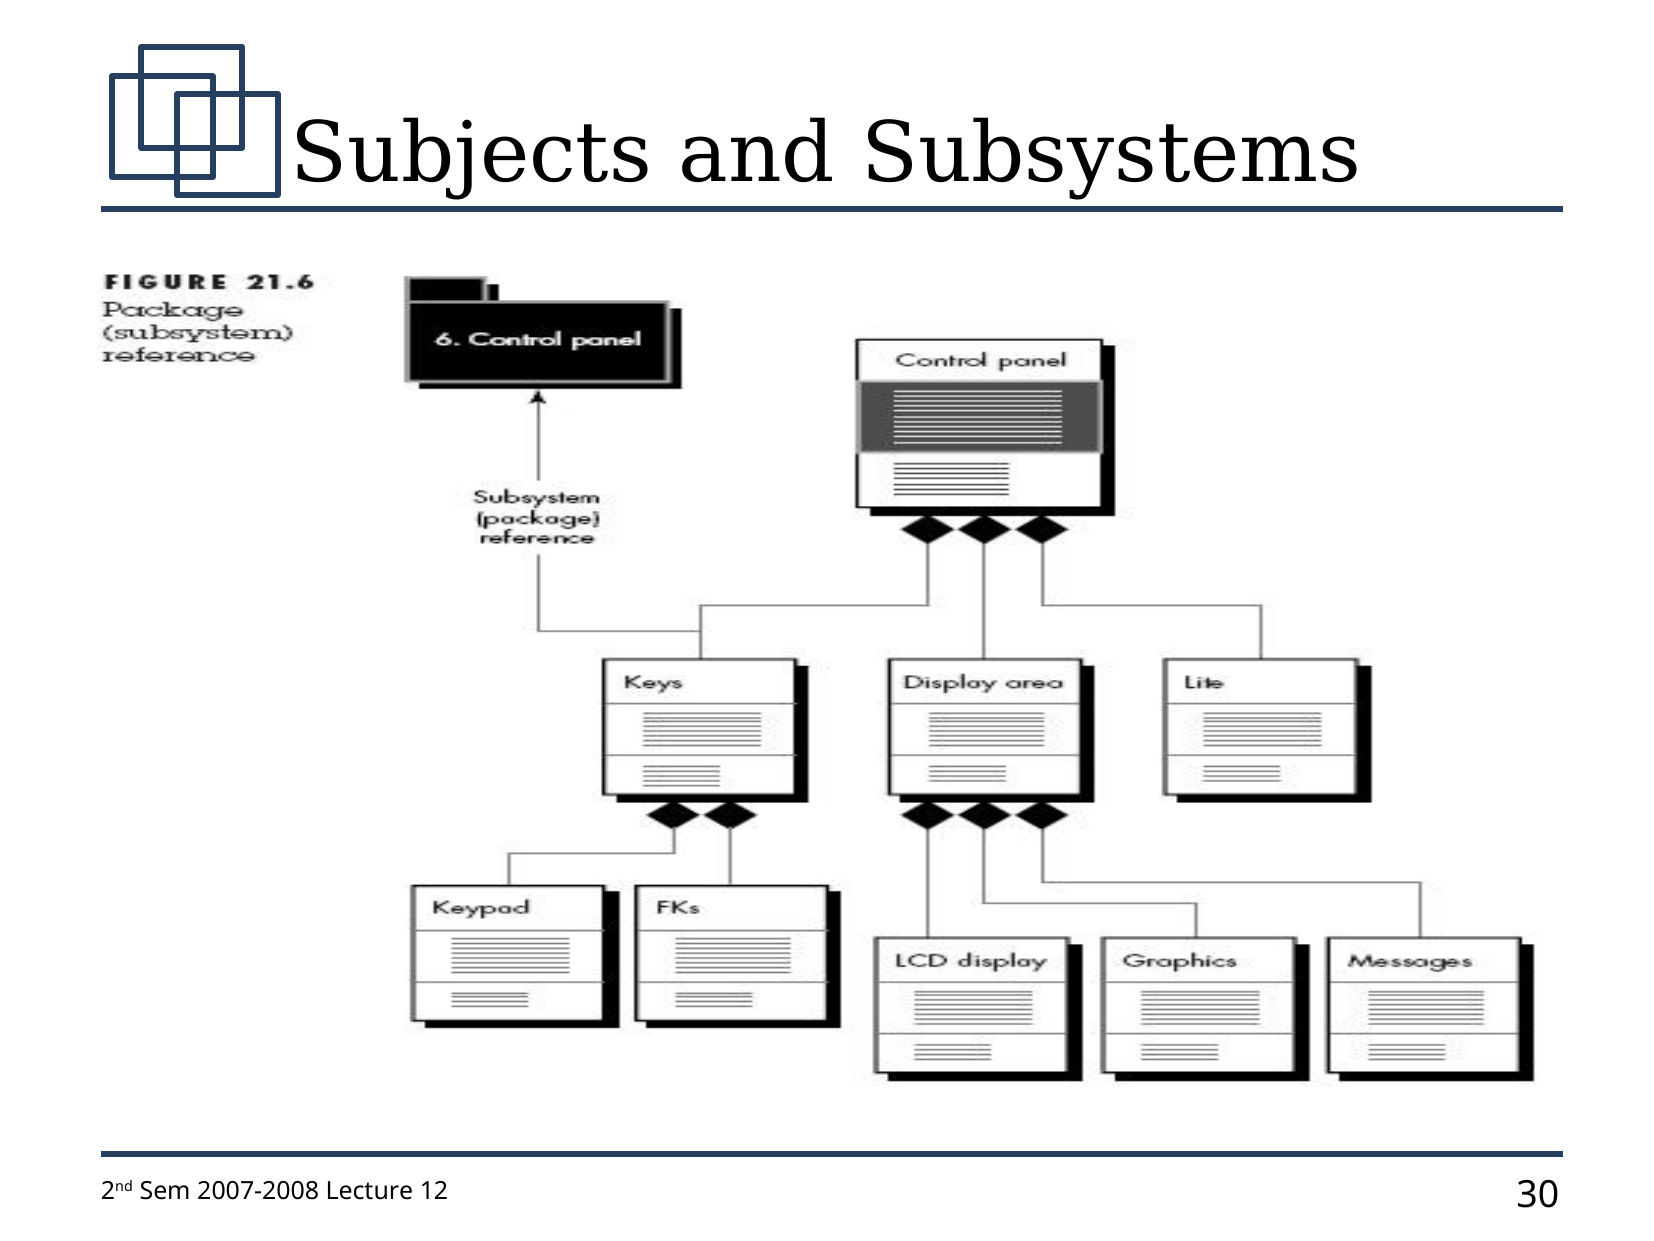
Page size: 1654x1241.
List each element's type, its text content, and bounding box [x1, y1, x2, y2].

picture [75, 262, 1576, 1104]
title Subjects and Subsystems [82, 49, 1571, 257]
